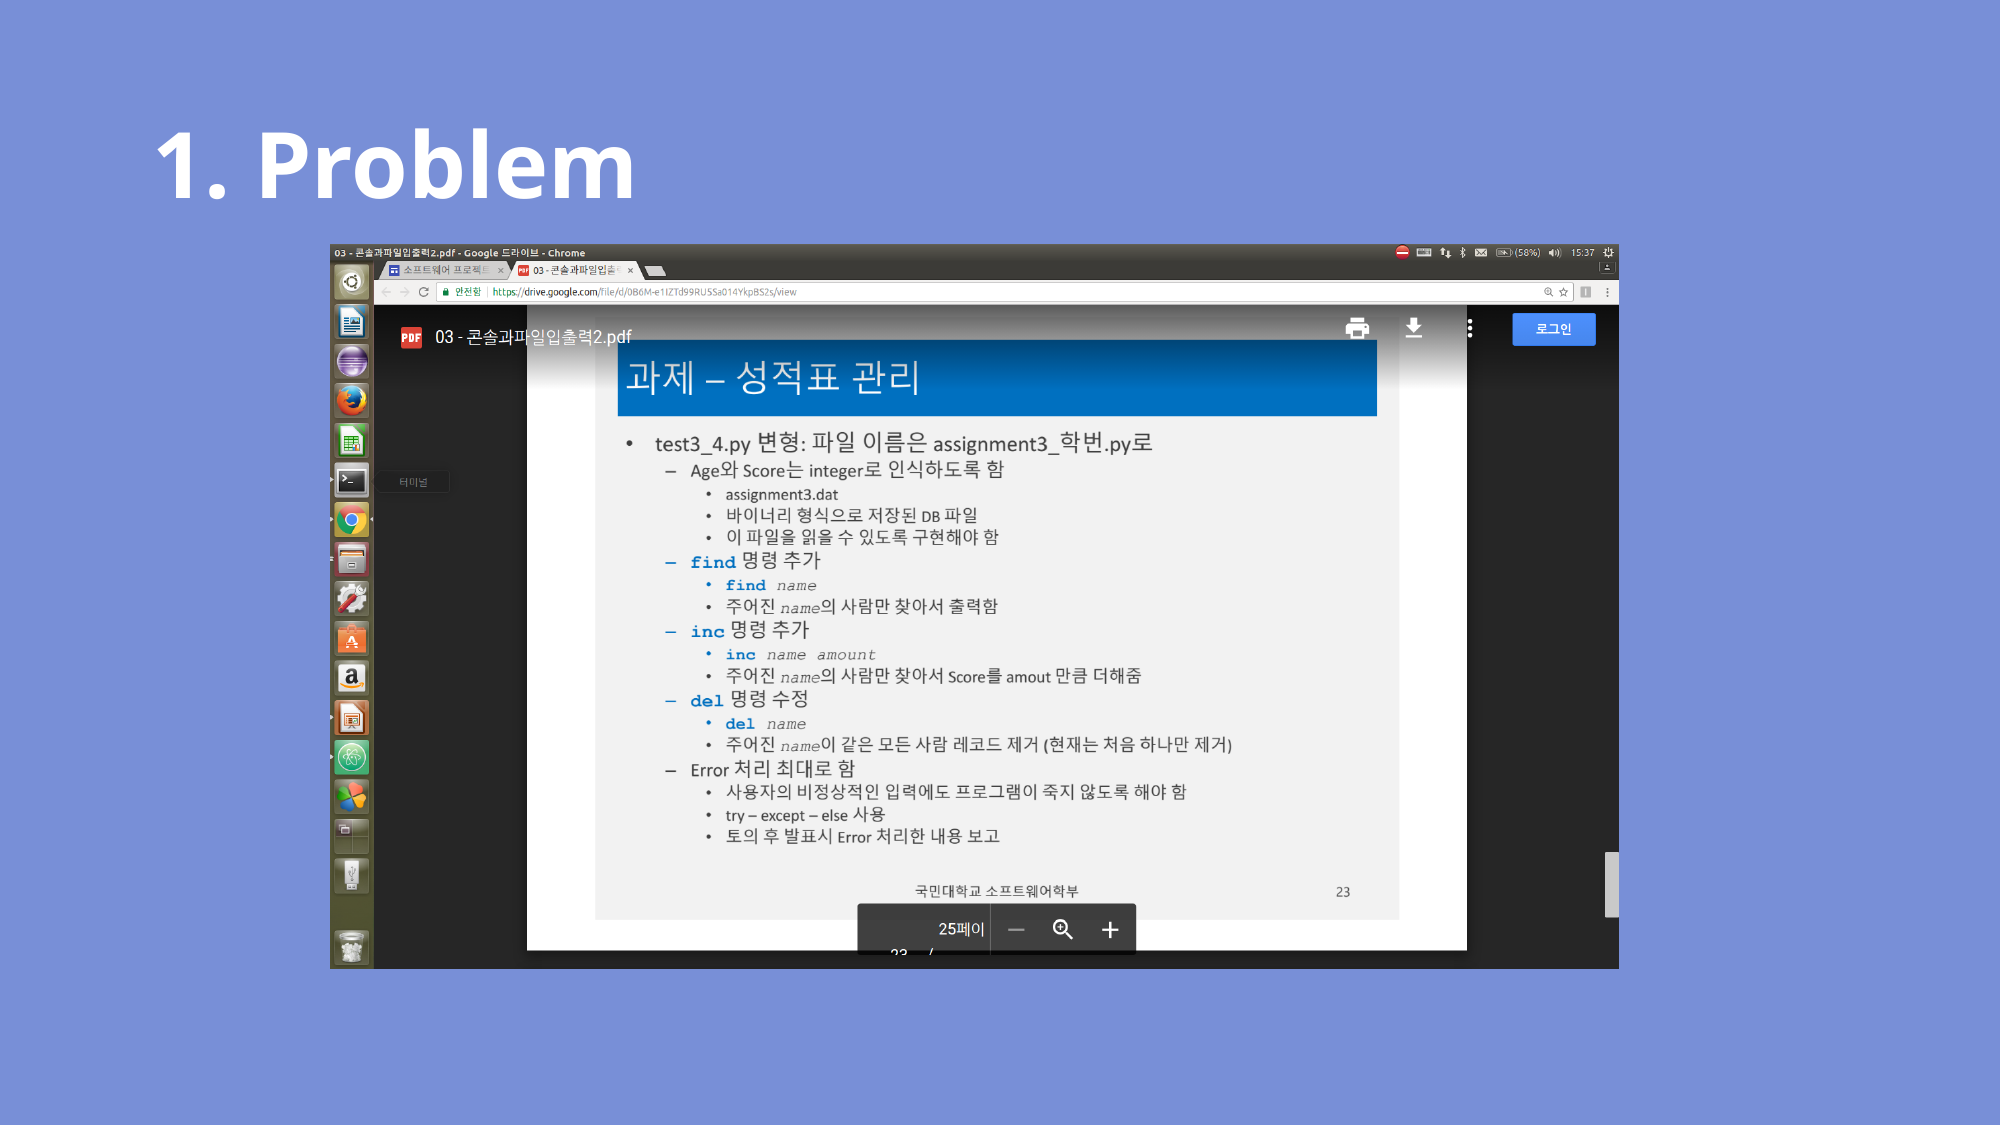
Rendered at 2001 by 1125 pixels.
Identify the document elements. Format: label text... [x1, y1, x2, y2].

text_box 1. Problem [137, 59, 1863, 277]
picture [330, 244, 1619, 969]
